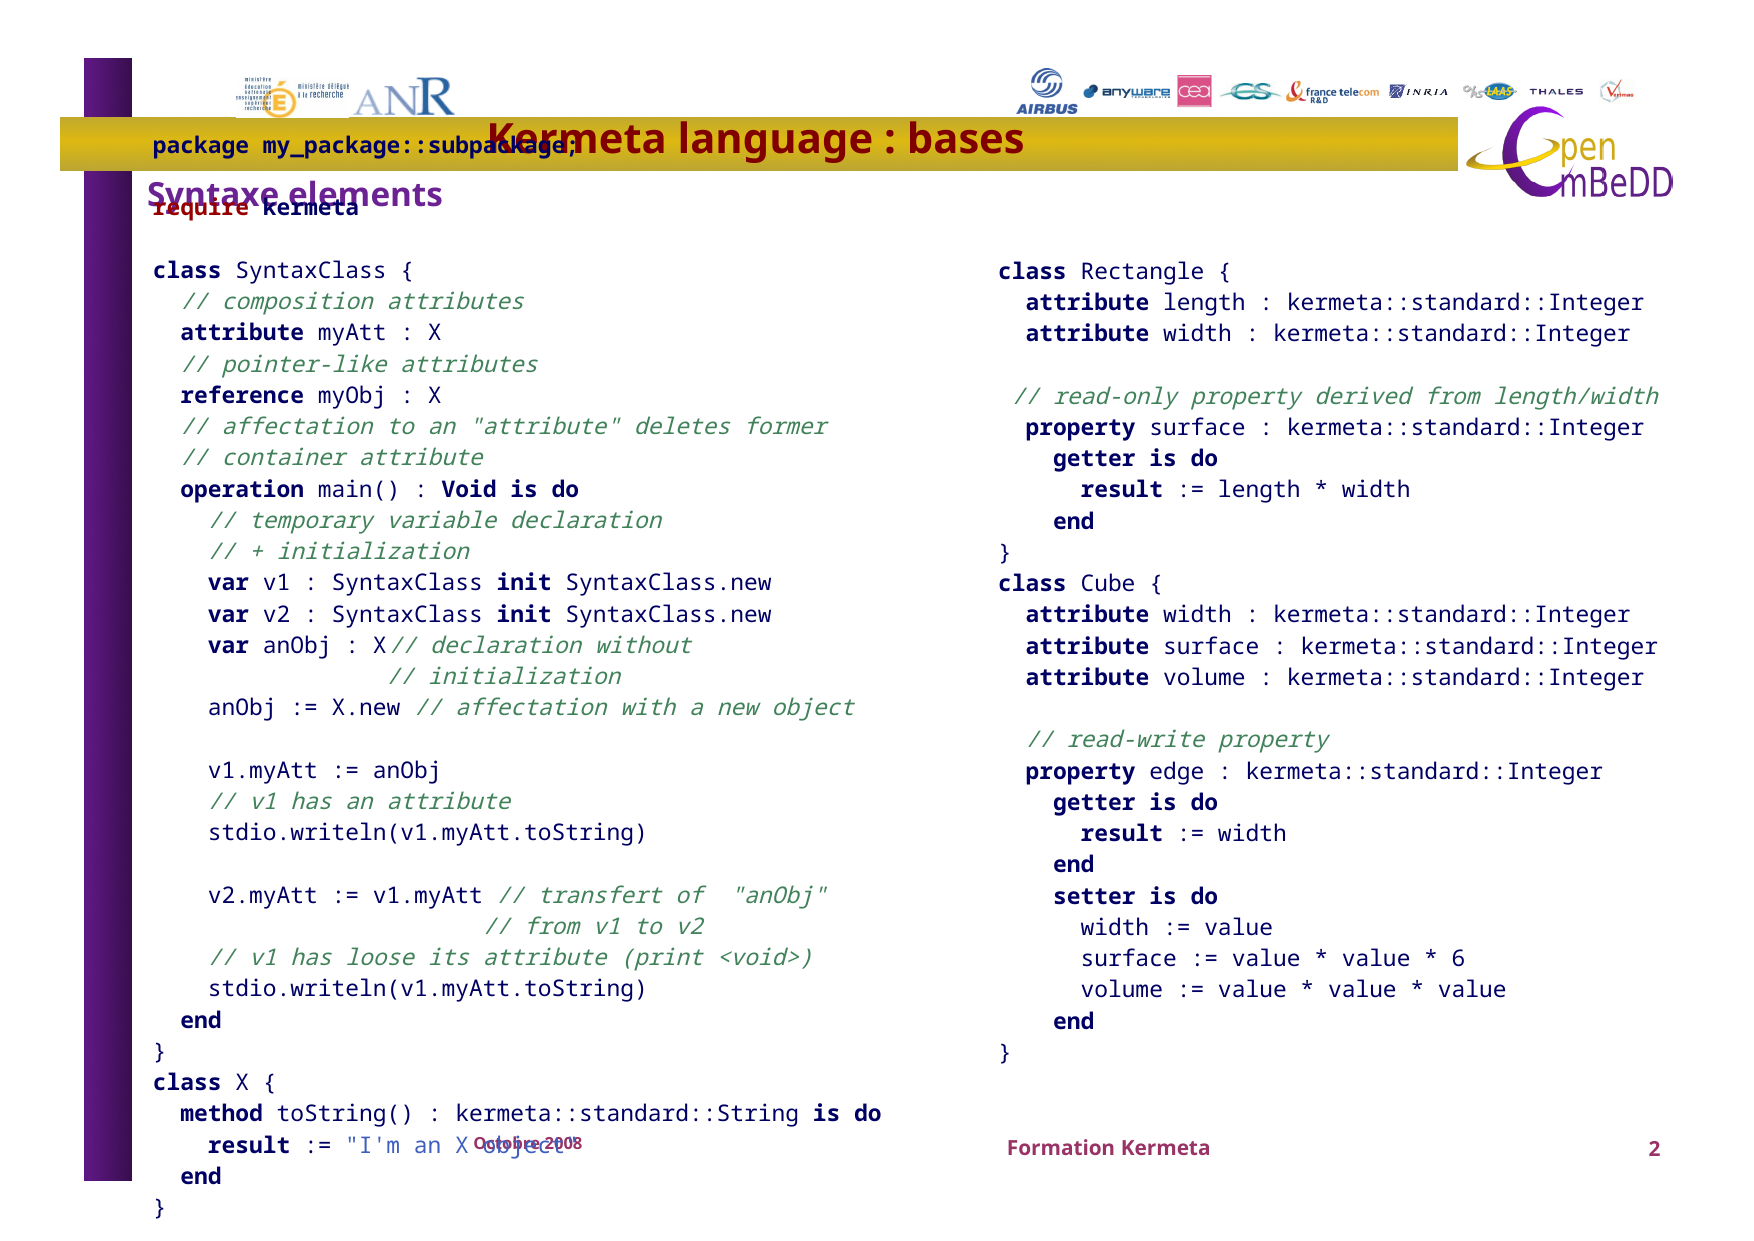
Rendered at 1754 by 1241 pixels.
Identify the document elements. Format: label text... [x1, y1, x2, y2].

picture [60, 117, 1458, 1181]
picture [1016, 68, 1673, 197]
picture [353, 77, 455, 108]
text_box class Rectangle { attribute length : kermeta::standard::Integer attribute width : kermeta::standard::Integer // read-only property derived from length/width property surface : kermeta::standard::Integer getter is do result := length * width end } class Cube { attribute width : kermeta::standard::Integer attribute surface : kermeta::standard::Integer attribute volume : kermeta::standard::Integer // read-write property property edge : kermeta::standard::Integer getter is do result := width end setter is do width := value surface := value * value * 6 volume := value * value * value end } [983, 207, 1695, 1114]
picture [236, 77, 349, 108]
picture [84, 58, 132, 108]
title Kermeta language : bases [59, 108, 1453, 166]
list Syntaxe elements [147, 170, 585, 209]
text_box package my_package::subpackage; require kermeta class SyntaxClass { // composition attributes attribute myAtt : X // pointer-like attributes reference myObj : X // affectation to an "attribute" deletes former // container attribute operation main() : Void is do // temporary variable declaration // + initialization var v1 : SyntaxClass init SyntaxClass.new var v2 : SyntaxClass init SyntaxClass.new var anObj : X // declaration without // initialization anObj := X.new // affectation with a new object v1.myAtt := anObj // v1 has an attribute stdio.writeln(v1.myAtt.toString) v2.myAtt := v1.myAtt // transfert of "anObj" // from v1 to v2 // v1 has loose its attribute (print <void>) stdio.writeln(v1.myAtt.toString) end } class X { method toString() : kermeta::standard::String is do result := "I'm an X object" end } [138, 209, 977, 1142]
